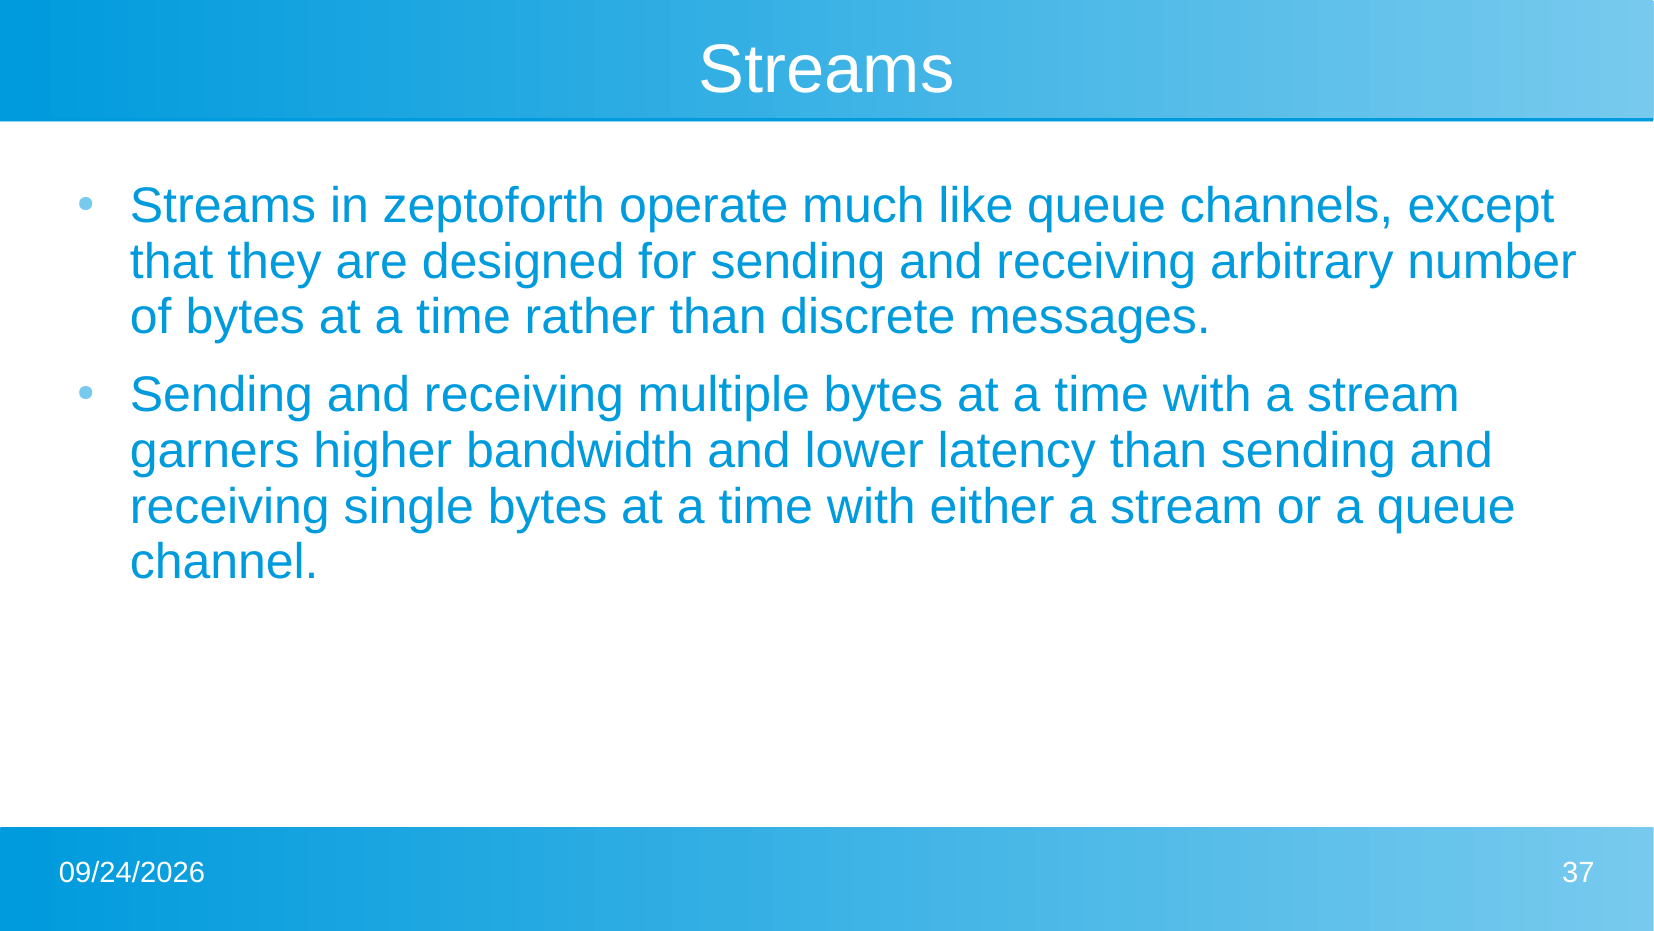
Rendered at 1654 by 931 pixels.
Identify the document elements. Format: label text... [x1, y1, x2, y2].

list Streams in zeptoforth operate much like queue channels, except that they are designed for sending and receiving arbitrary number of bytes at a time rather than discrete messages. Sending and receiving multiple bytes at a time with a stream garners higher bandwidth and lower latency than sending and receiving single bytes at a time with either a stream or a queue channel. [59, 177, 1595, 768]
title Streams [59, 29, 1595, 108]
